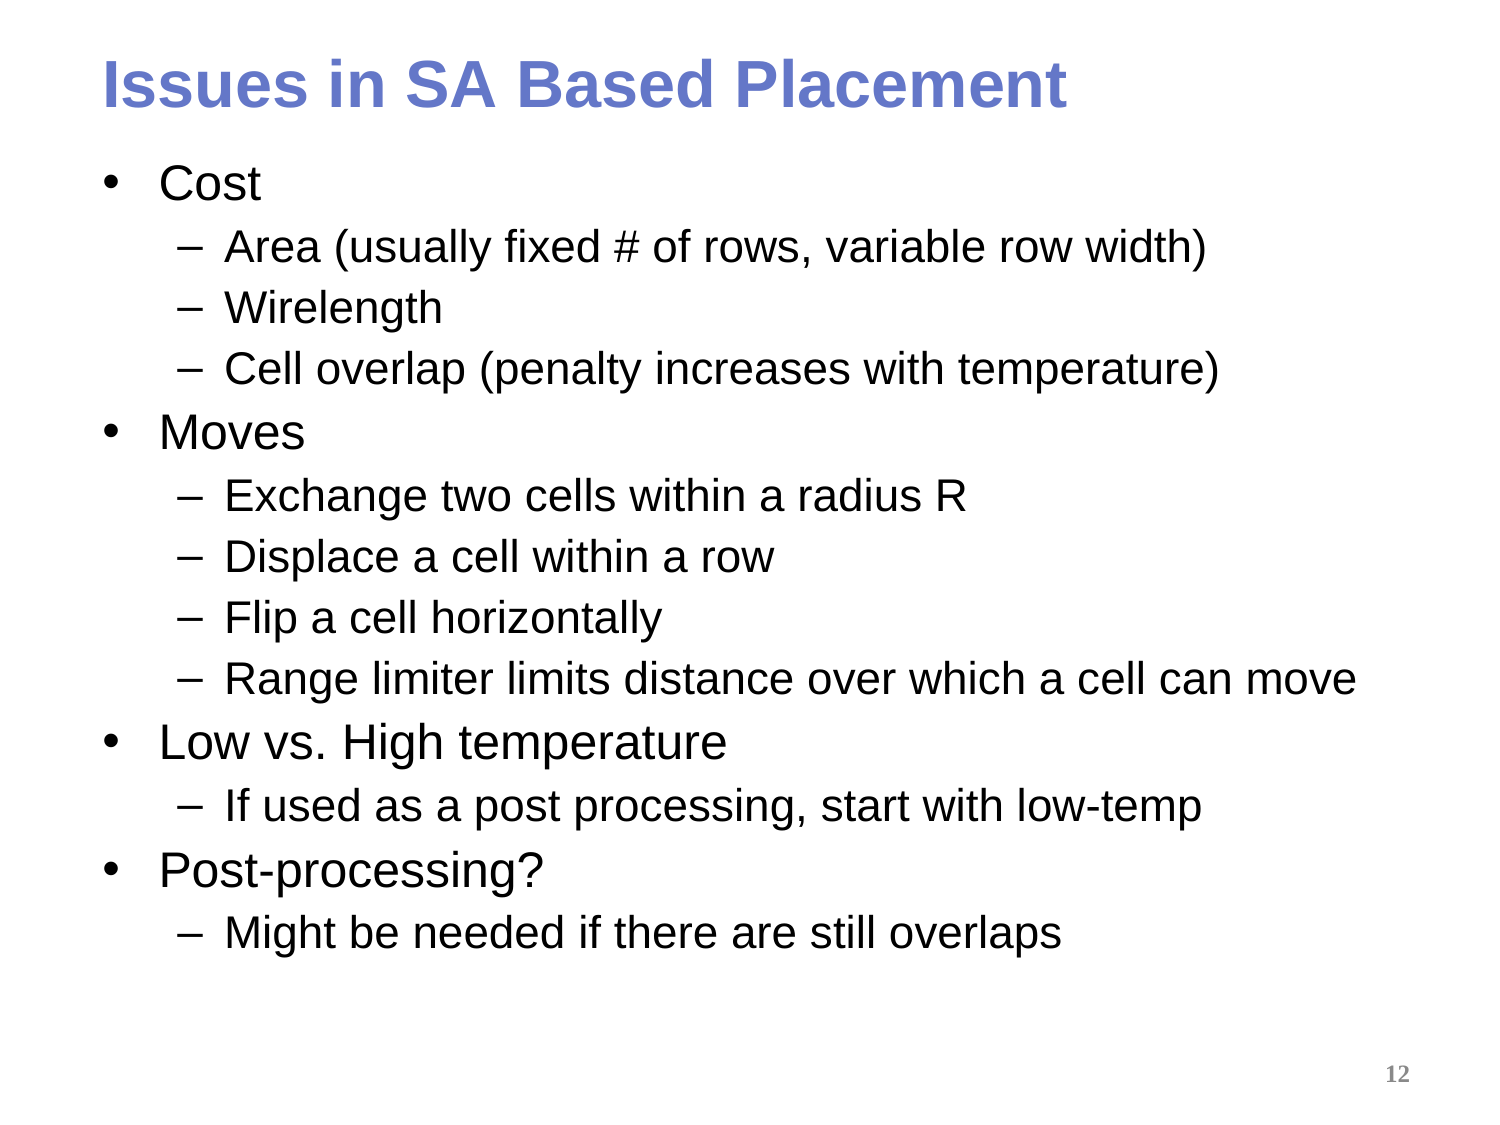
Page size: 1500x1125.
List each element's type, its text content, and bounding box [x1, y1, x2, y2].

text_box Issues in SA Based Placement [87, 37, 1426, 126]
text_box Cost Area (usually fixed # of rows, variable row width) Wirelength Cell overlap (penalty increases with temperature) Moves Exchange two cells within a radius R Displace a cell within a row Flip a cell horizontally Range limiter limits distance over which a cell can move Low vs. High temperature If used as a post processing, start with low-temp Post-processing? Might be needed if there are still overlaps [87, 149, 1426, 1013]
text_box <number> [1074, 1042, 1426, 1103]
